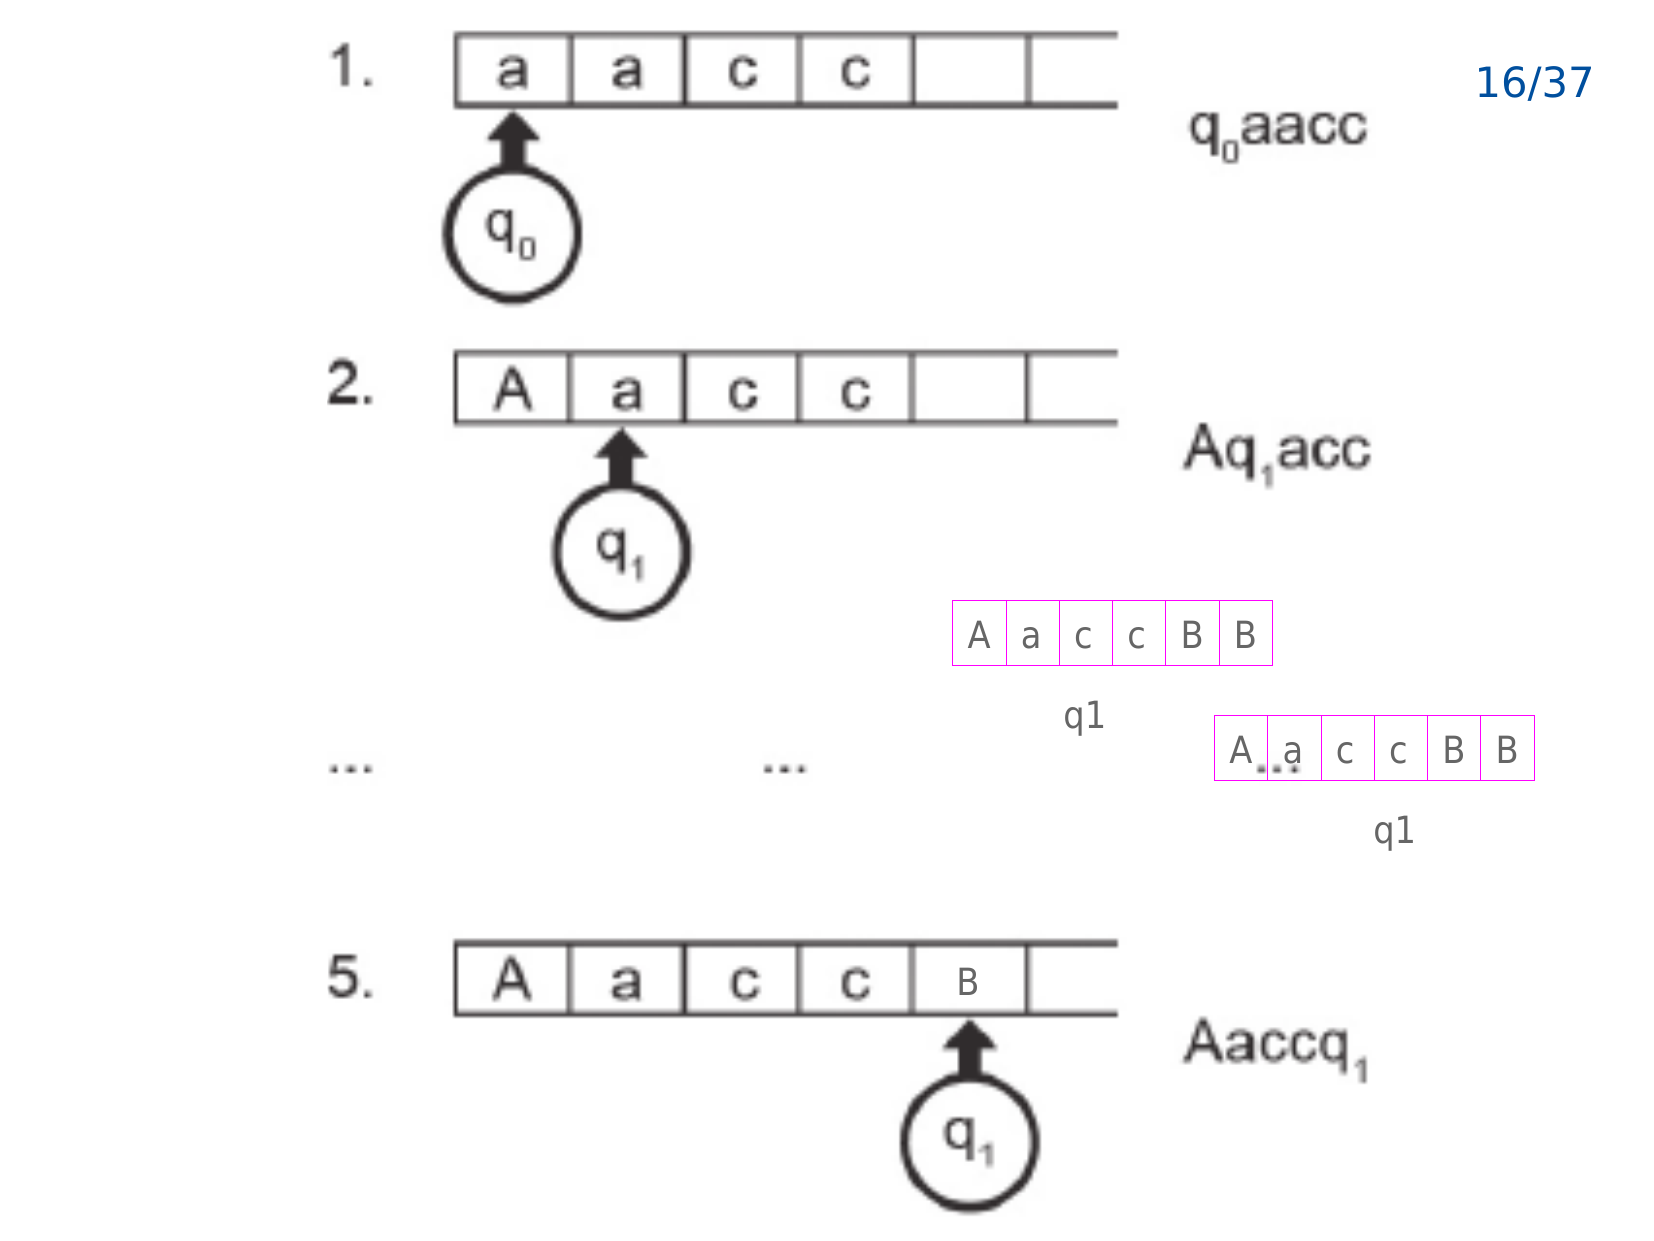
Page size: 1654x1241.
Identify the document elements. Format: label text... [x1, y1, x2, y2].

text_box B [941, 947, 995, 1012]
text_box c [1321, 715, 1374, 781]
text_box B [1165, 600, 1219, 666]
picture [327, 29, 1391, 1224]
text_box B [1427, 715, 1480, 781]
text_box B [1219, 600, 1273, 666]
text_box A [1214, 715, 1267, 781]
text_box c [1112, 600, 1165, 666]
text_box c [1374, 715, 1427, 781]
text_box c [1059, 600, 1112, 666]
text_box a [1006, 600, 1059, 666]
text_box A [952, 600, 1006, 666]
text_box a [1267, 715, 1321, 781]
text_box B [1480, 715, 1535, 781]
text_box q1 [1048, 679, 1134, 747]
text_box q1 [1358, 794, 1444, 863]
